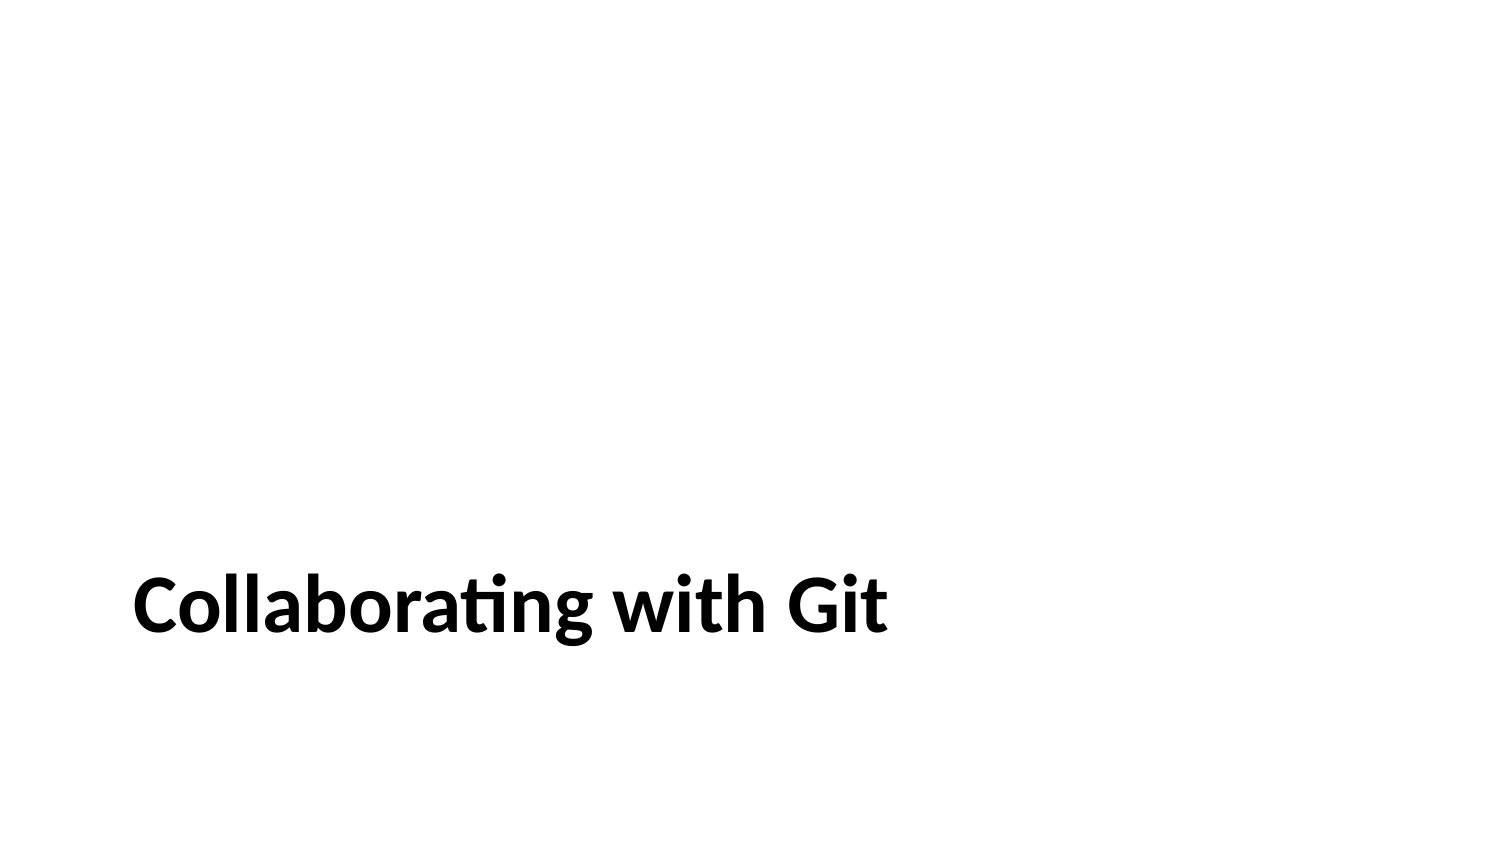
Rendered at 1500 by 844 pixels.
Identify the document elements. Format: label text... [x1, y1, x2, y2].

text_box Collaborating with Git [118, 542, 1394, 710]
